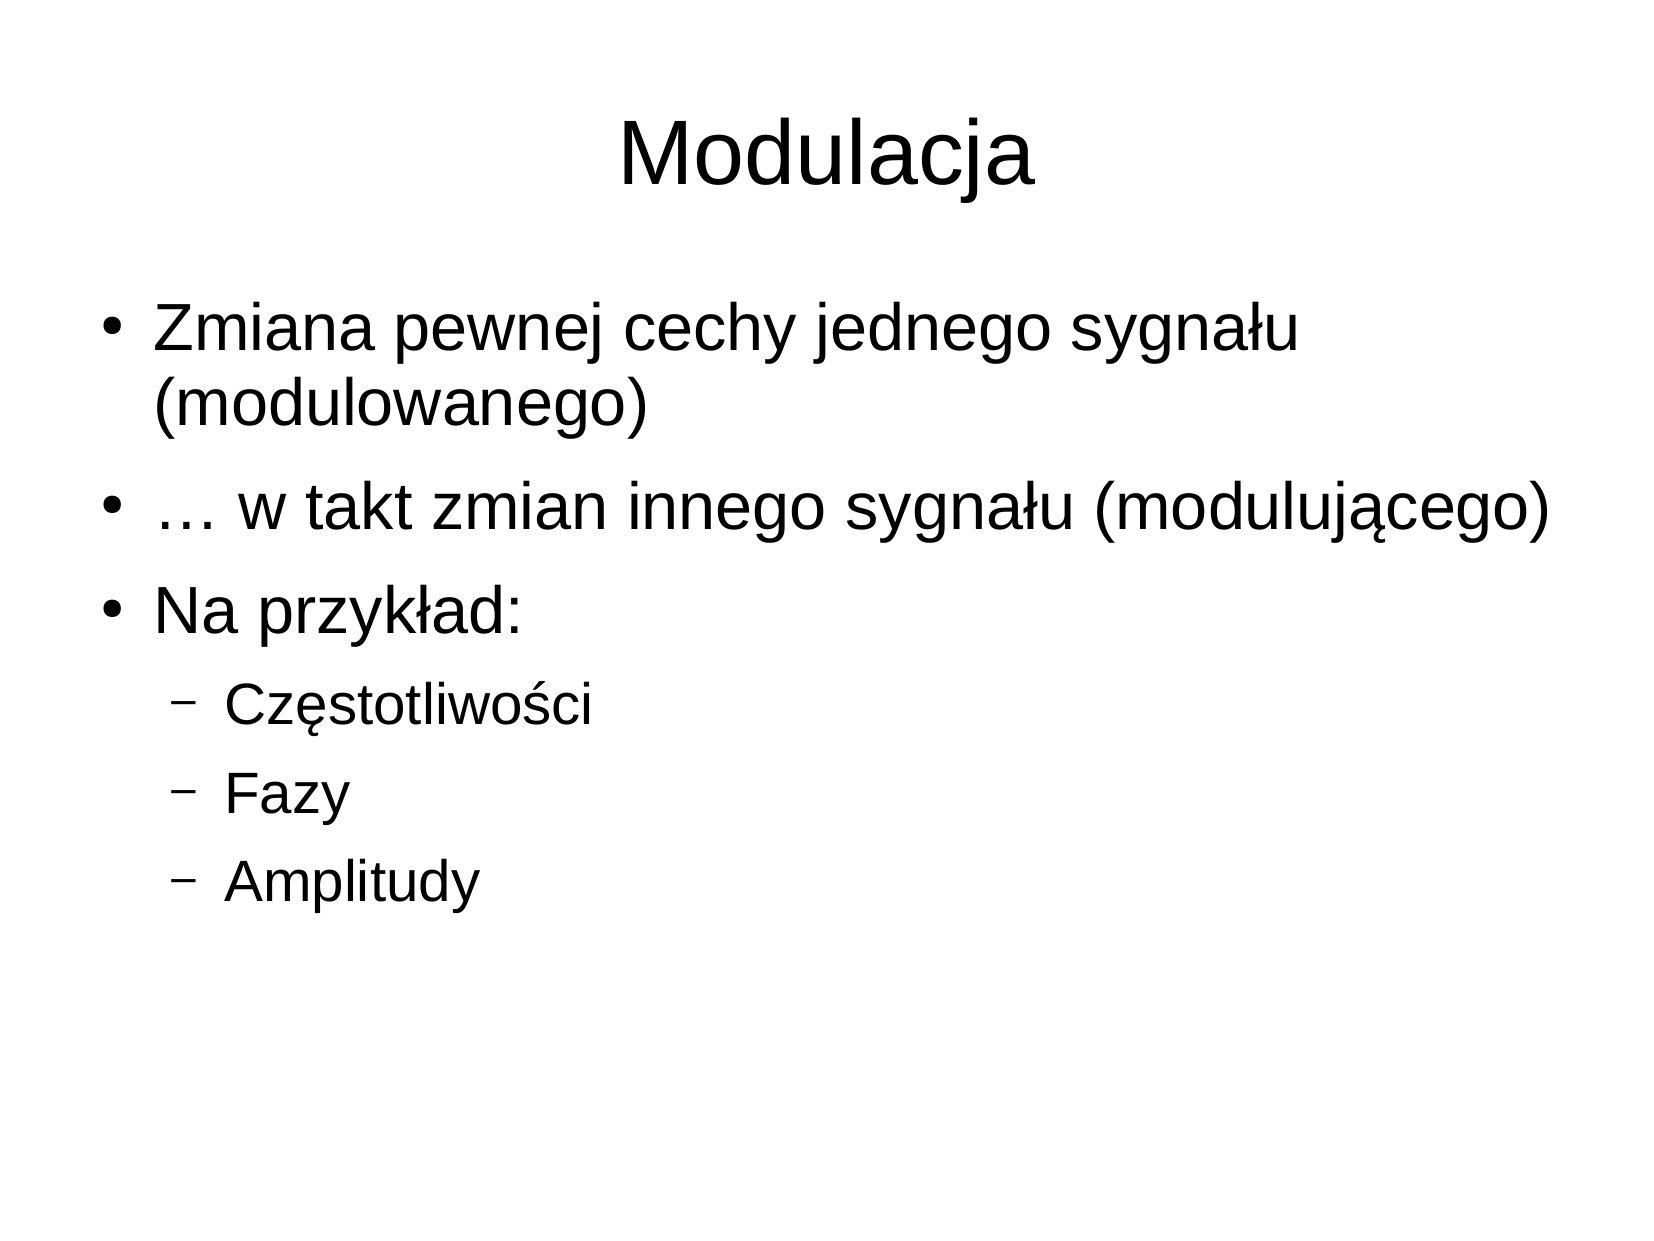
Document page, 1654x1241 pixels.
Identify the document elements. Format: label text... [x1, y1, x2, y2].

title Modulacja [82, 49, 1571, 257]
list Zmiana pewnej cechy jednego sygnału (modulowanego) … w takt zmian innego sygnału (modulującego) Na przykład: Częstotliwości Fazy Amplitudy [82, 290, 1571, 1010]
